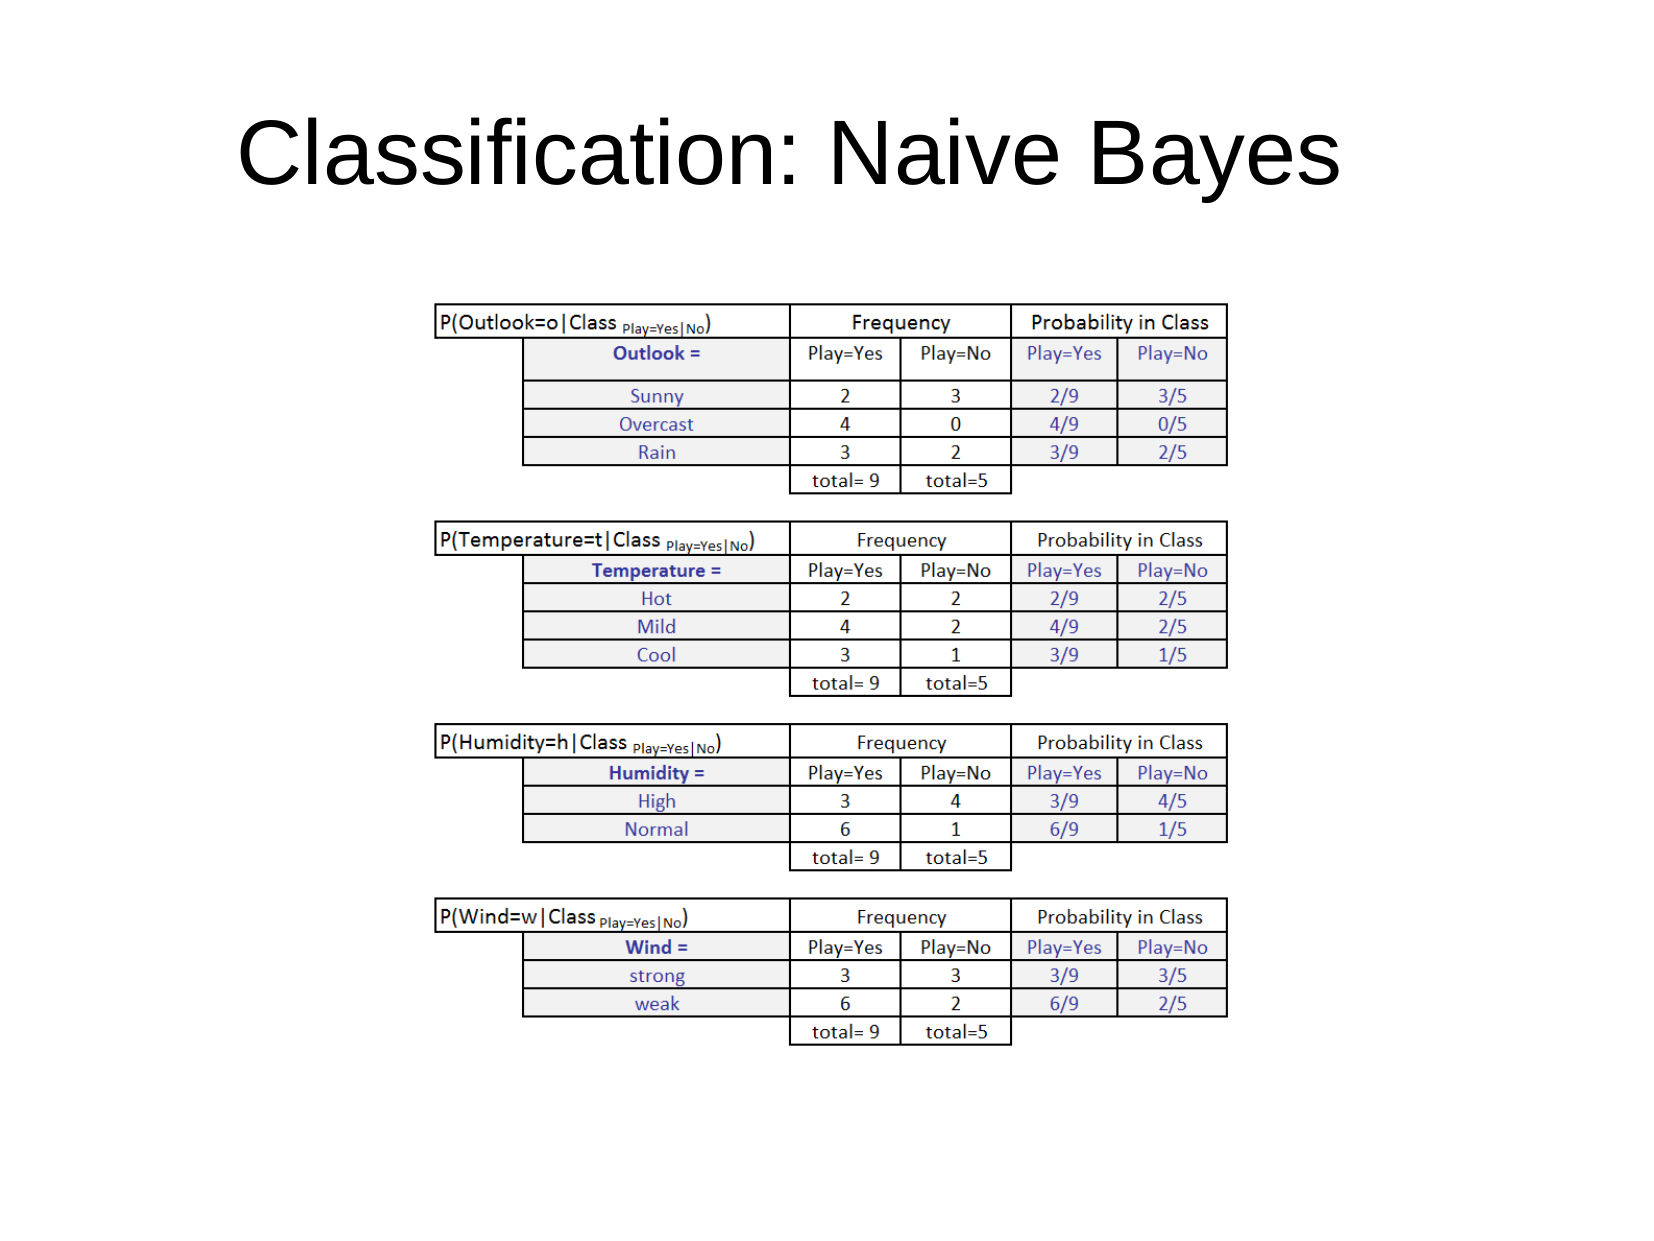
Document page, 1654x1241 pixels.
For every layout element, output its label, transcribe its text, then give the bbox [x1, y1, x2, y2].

title Classification: Naive Bayes [59, 49, 1548, 257]
picture [424, 296, 1229, 1052]
